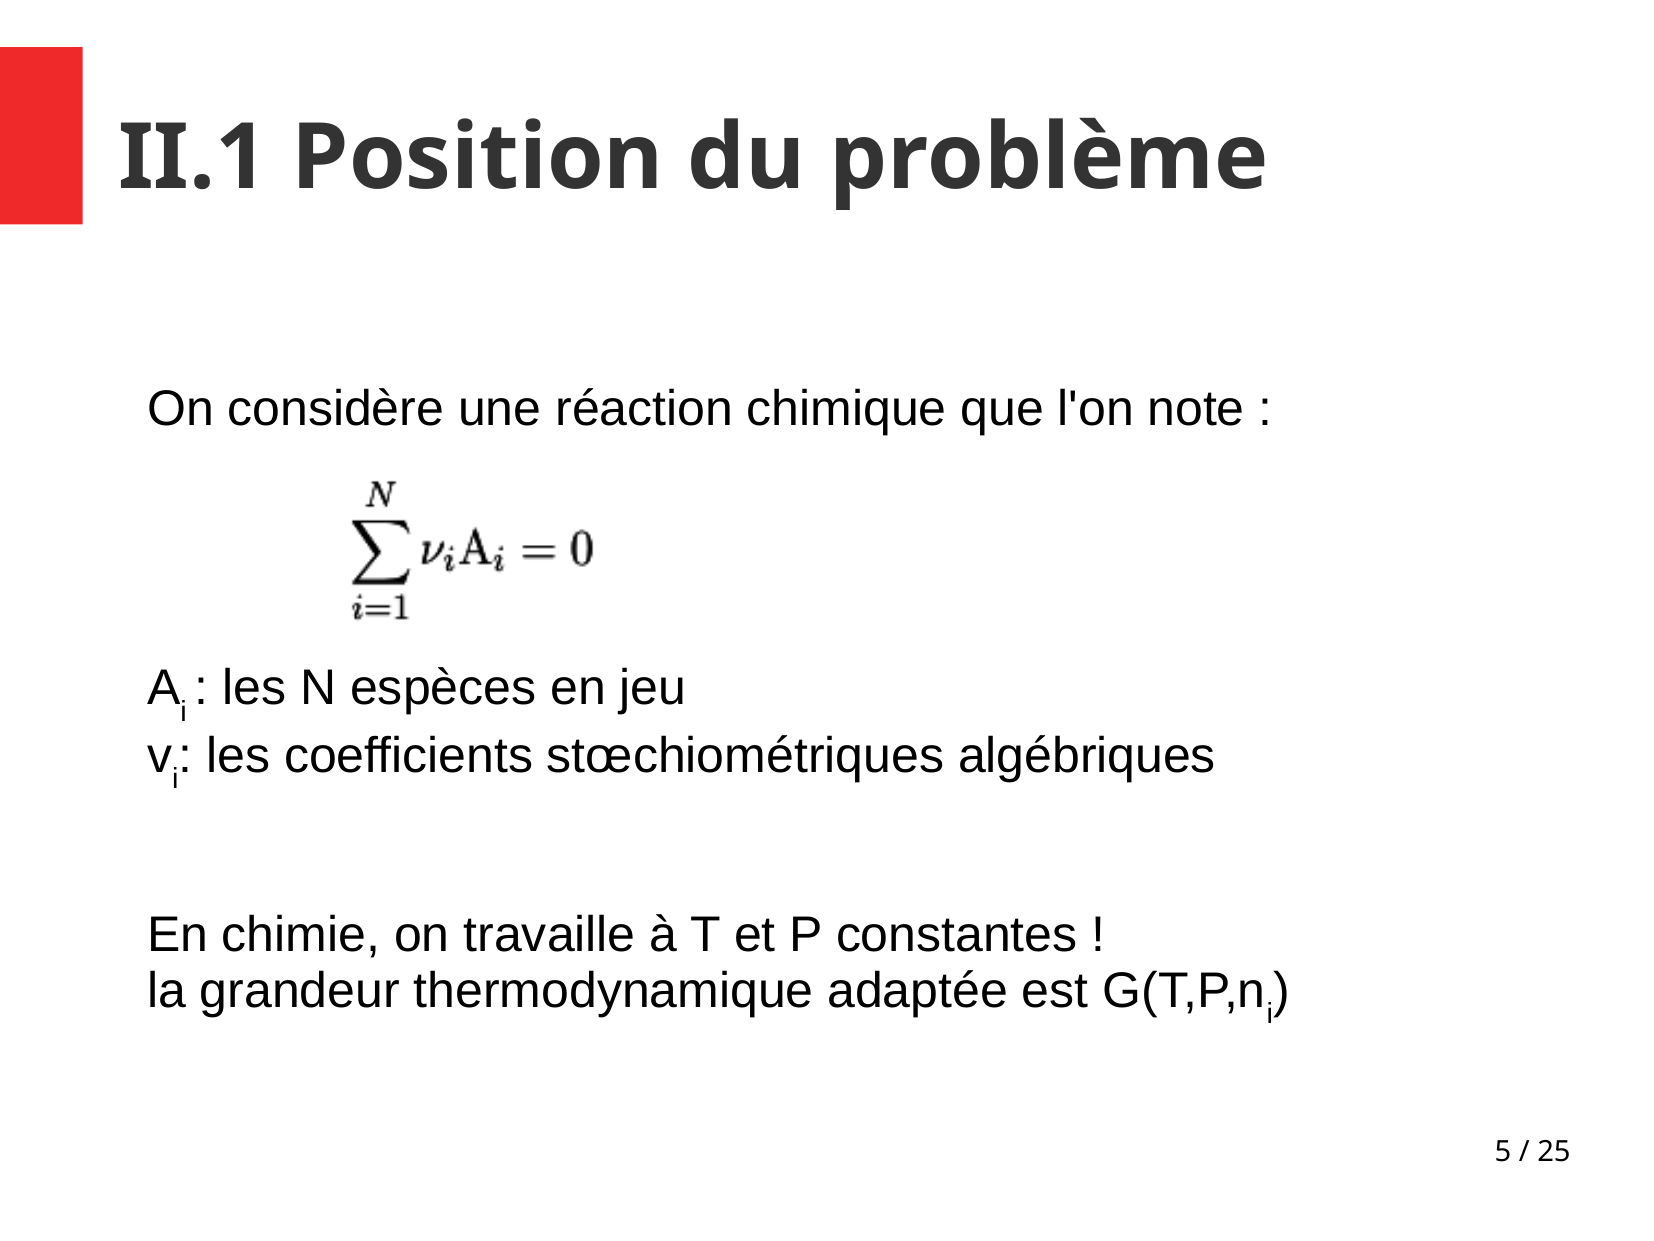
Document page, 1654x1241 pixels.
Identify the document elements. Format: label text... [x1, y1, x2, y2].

picture [342, 450, 615, 638]
text_box On considère une réaction chimique que l'on note : Ai : les N espèces en jeu vi: les coefficients stœchiométriques algébriques En chimie, on travaille à T et P constantes ! la grandeur thermodynamique adaptée est G(T,P,ni) [132, 373, 1503, 1038]
title II.1 Position du problème [118, 49, 1571, 257]
